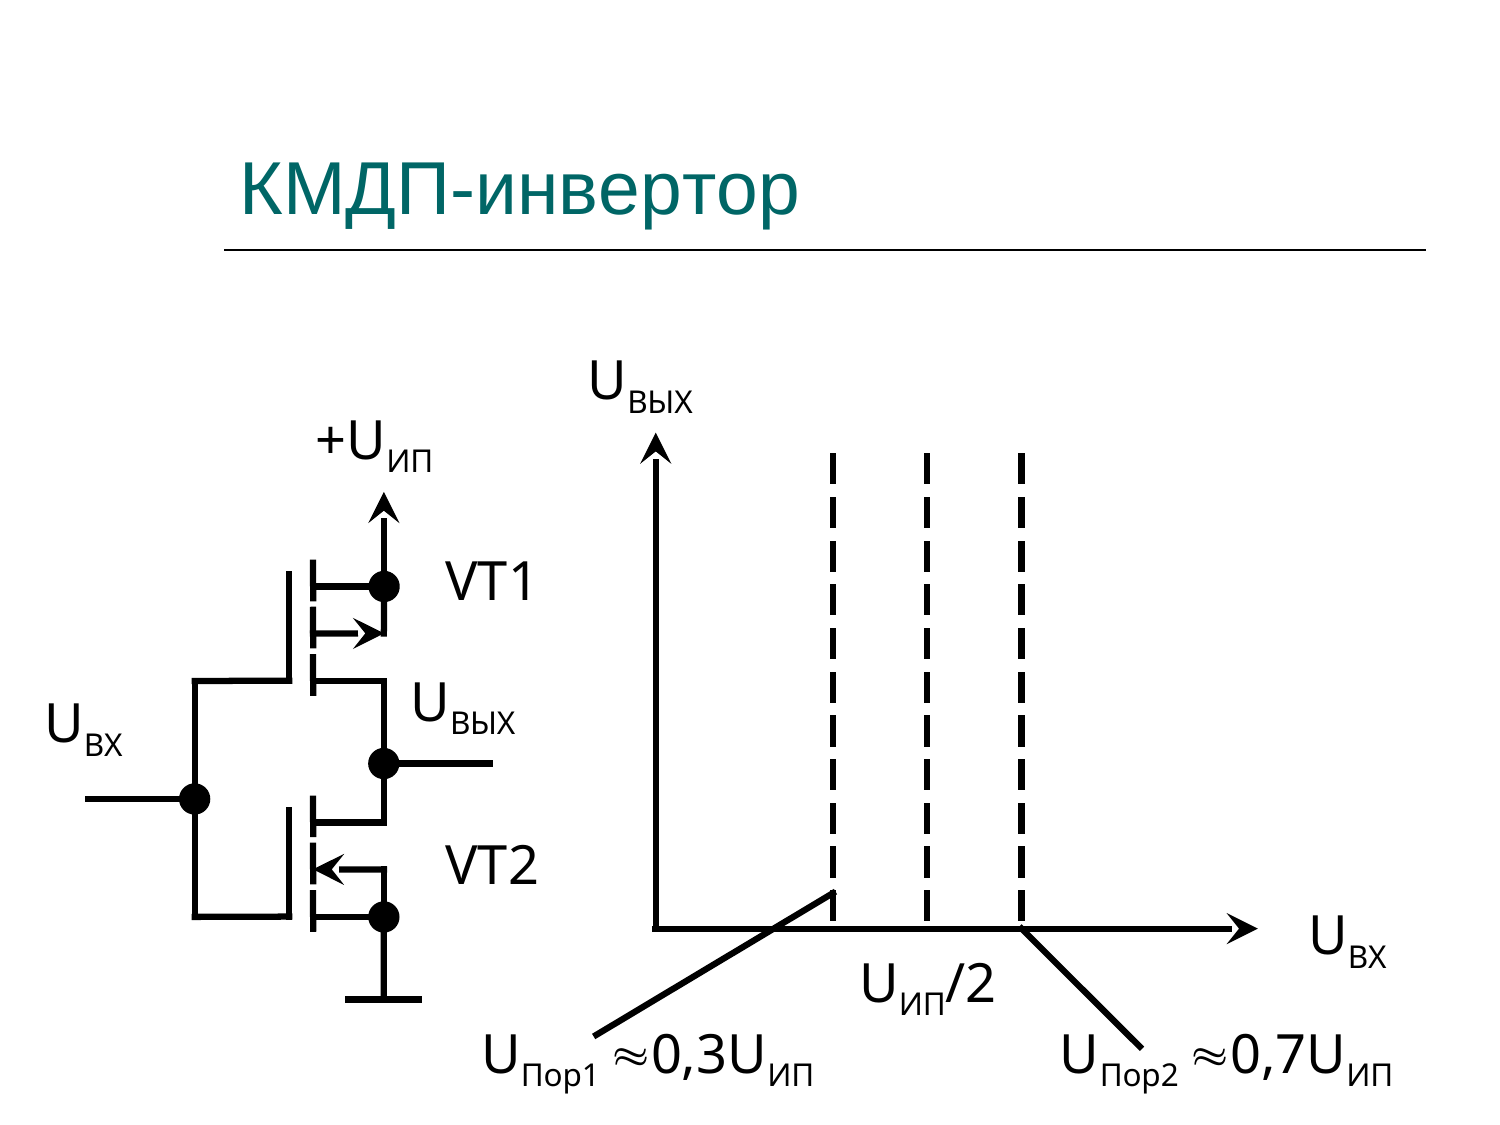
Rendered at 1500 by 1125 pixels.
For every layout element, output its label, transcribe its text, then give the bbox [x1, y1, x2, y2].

text_box UПор2 0,7UИП [1045, 1011, 1483, 1101]
text_box UВЫХ [572, 337, 739, 428]
text_box VT2 [430, 822, 585, 903]
text_box +UИП [301, 397, 490, 487]
title КМДП-инвертор [224, 49, 1425, 237]
text_box VT1 [430, 538, 585, 620]
text_box UВХ [1293, 893, 1436, 983]
text_box UИП/2 [1039, 940, 1081, 982]
text_box UПор1 0,3UИП [466, 1011, 904, 1101]
text_box UИП/2 [844, 940, 1081, 1030]
text_box UВЫХ [395, 659, 561, 749]
text_box UВХ [29, 680, 172, 771]
